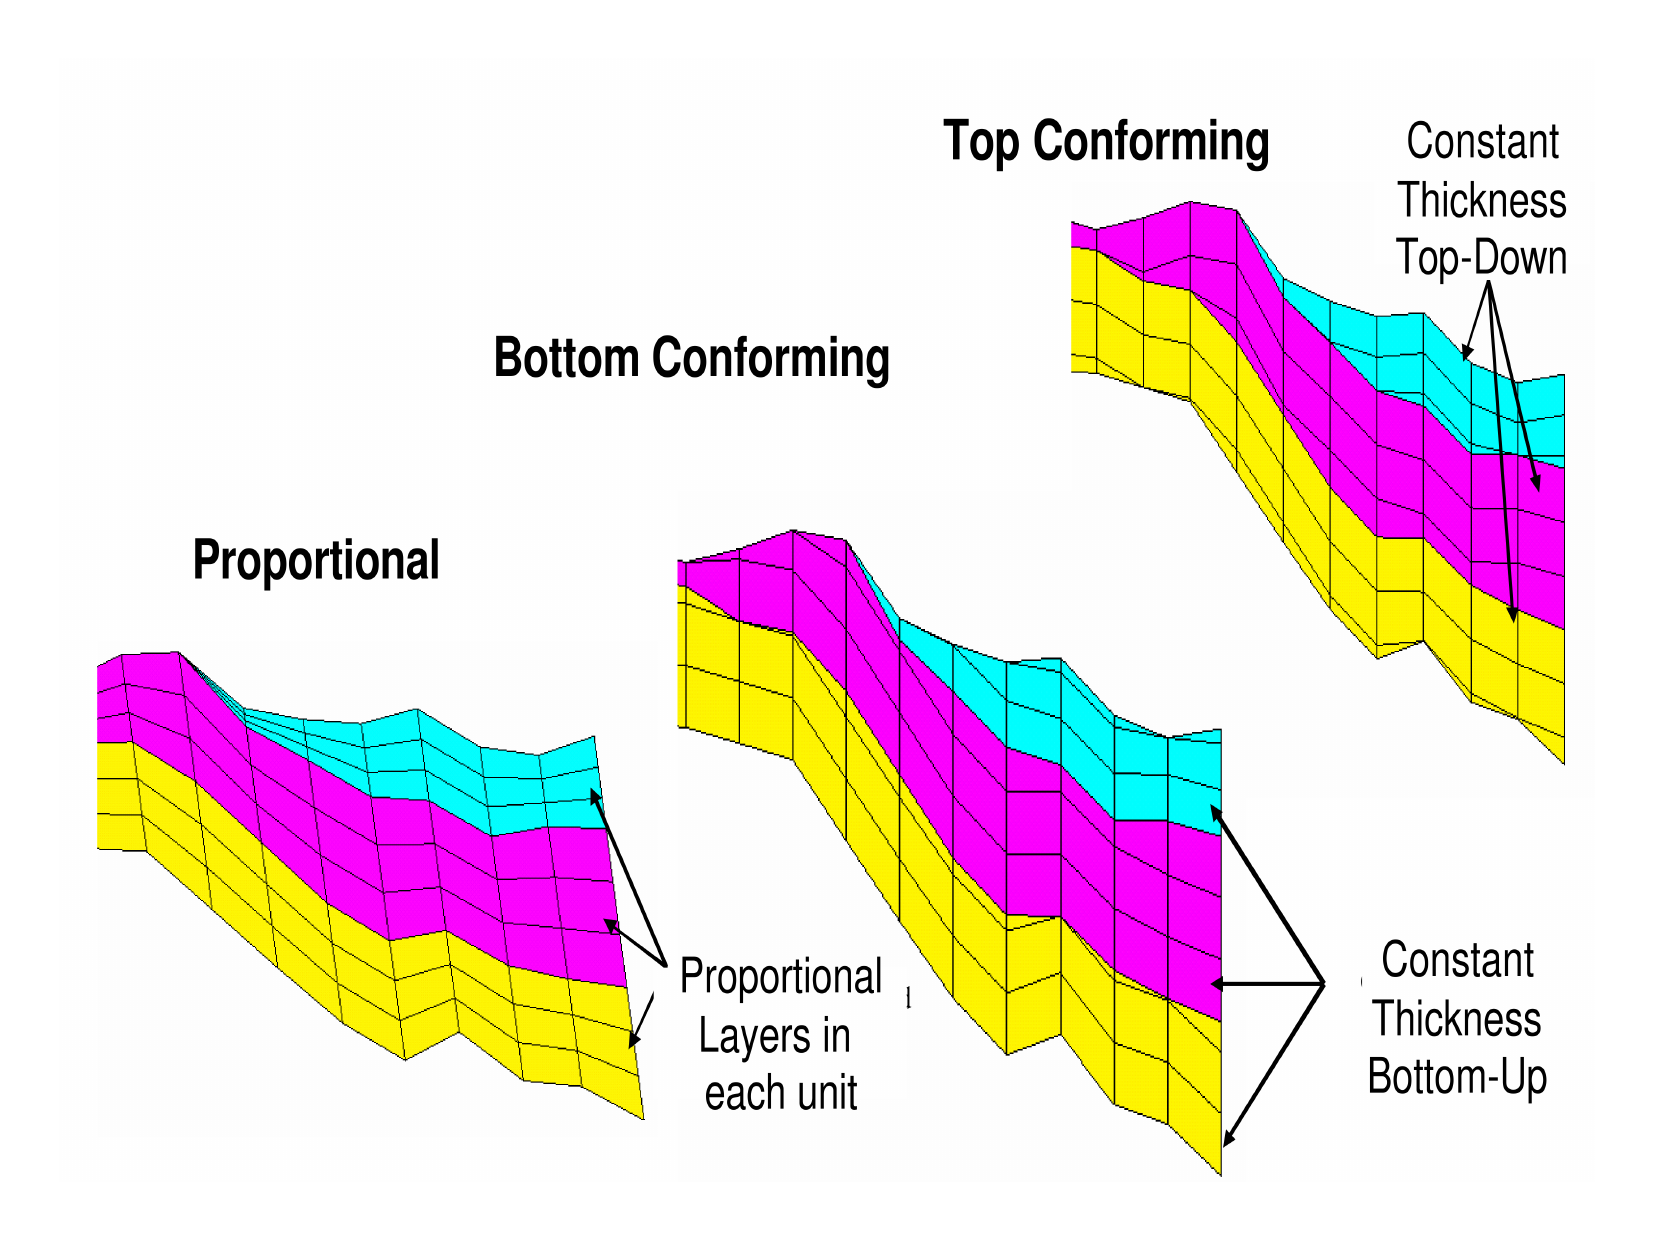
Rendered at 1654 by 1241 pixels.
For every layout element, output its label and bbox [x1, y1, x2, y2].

picture [59, 58, 1595, 1182]
